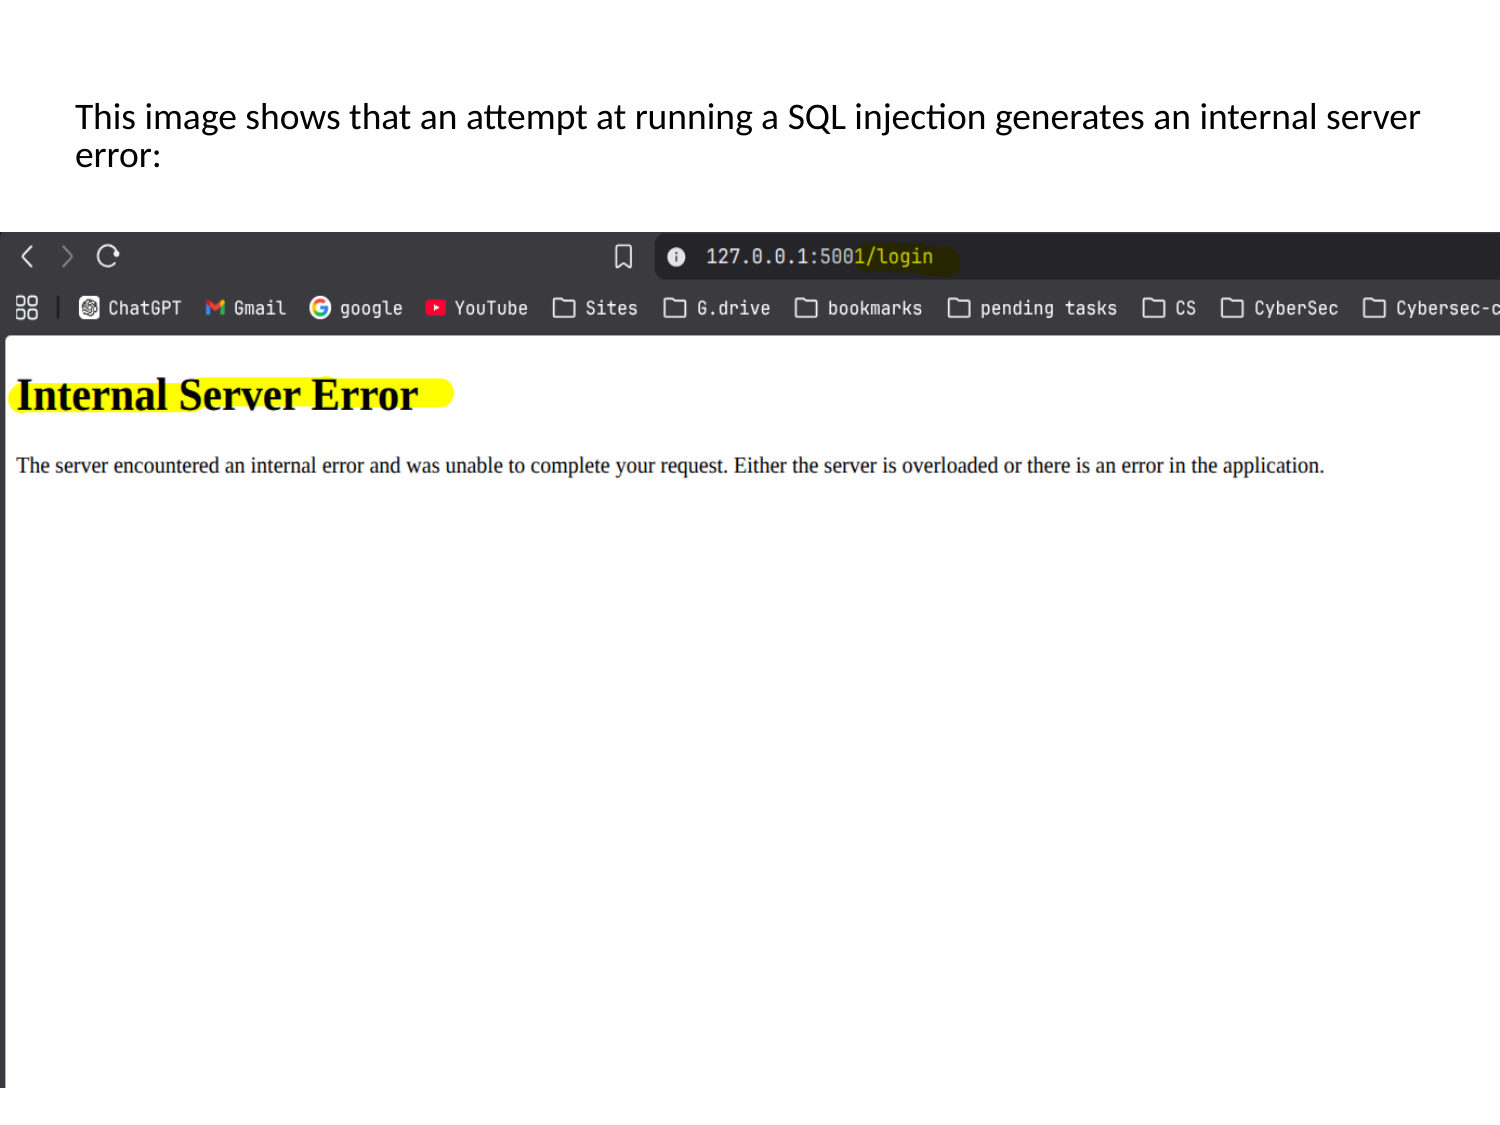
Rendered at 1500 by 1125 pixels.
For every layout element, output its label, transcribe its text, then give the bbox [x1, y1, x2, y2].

title This image shows that an attempt at running a SQL injection generates an internal server error: [75, 45, 1425, 232]
picture [0, 232, 1500, 1088]
